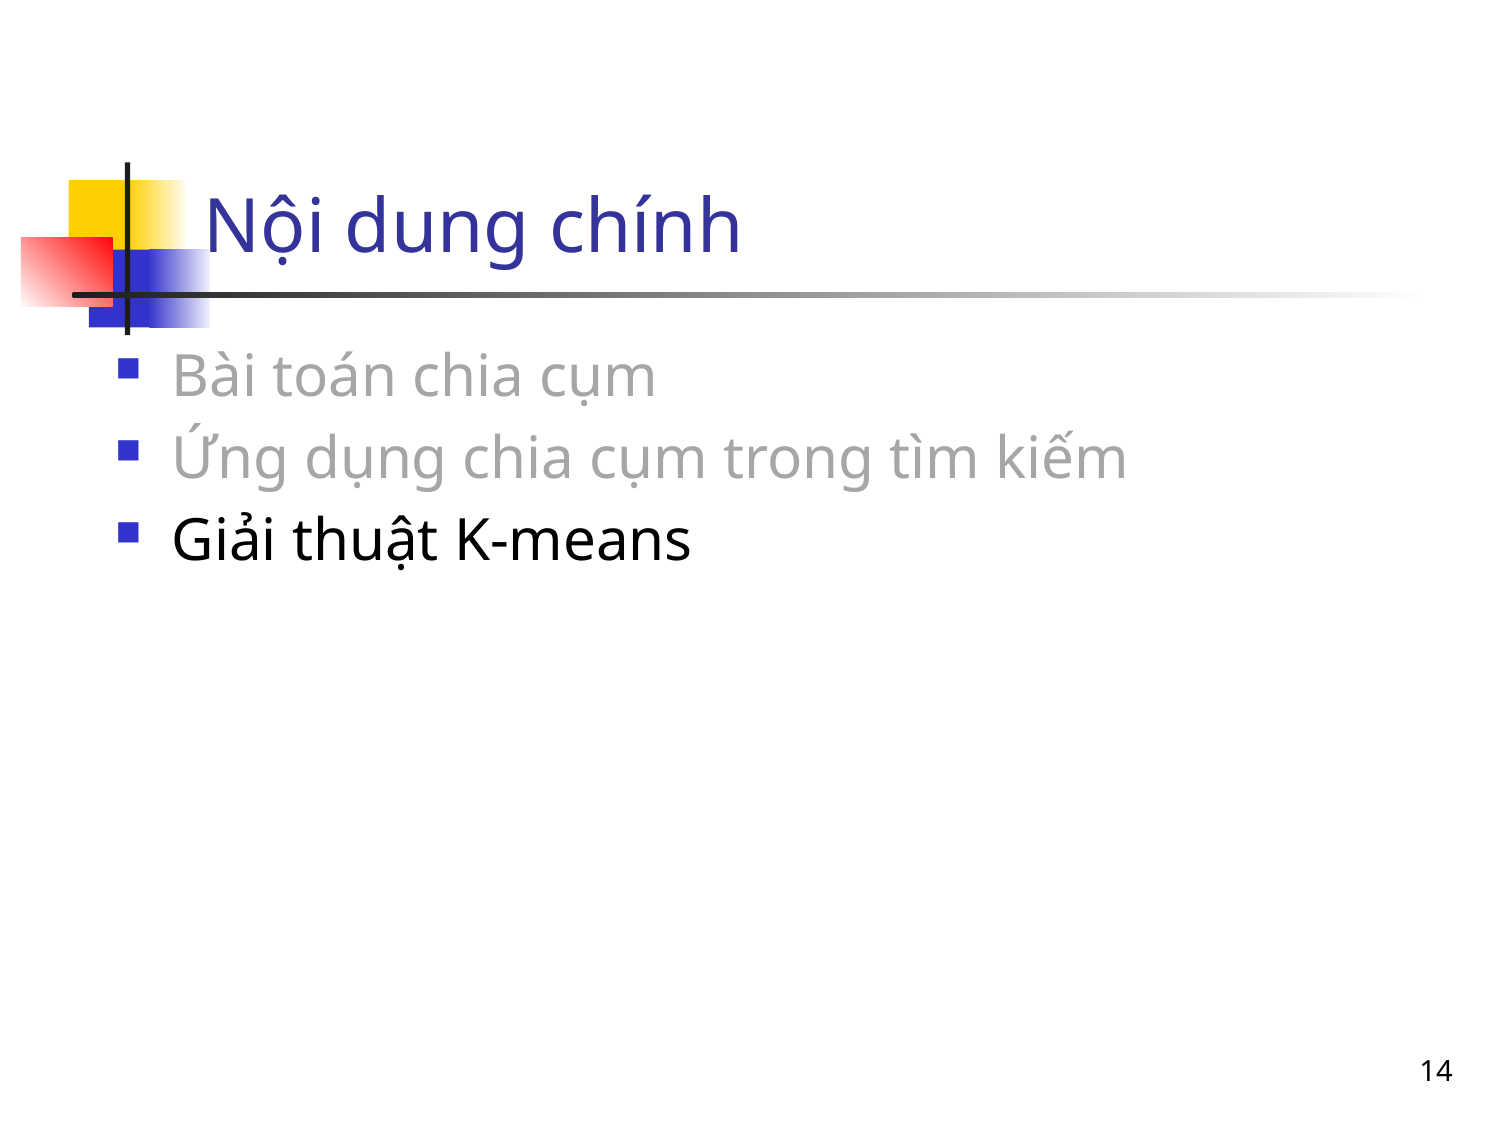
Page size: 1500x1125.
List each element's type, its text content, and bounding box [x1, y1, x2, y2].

list Bài toán chia cụm Ứng dụng chia cụm trong tìm kiếm Giải thuật K-means [100, 331, 1469, 1006]
title Nội dung chính [188, 35, 1468, 275]
slide_number <number> [1155, 1024, 1468, 1100]
